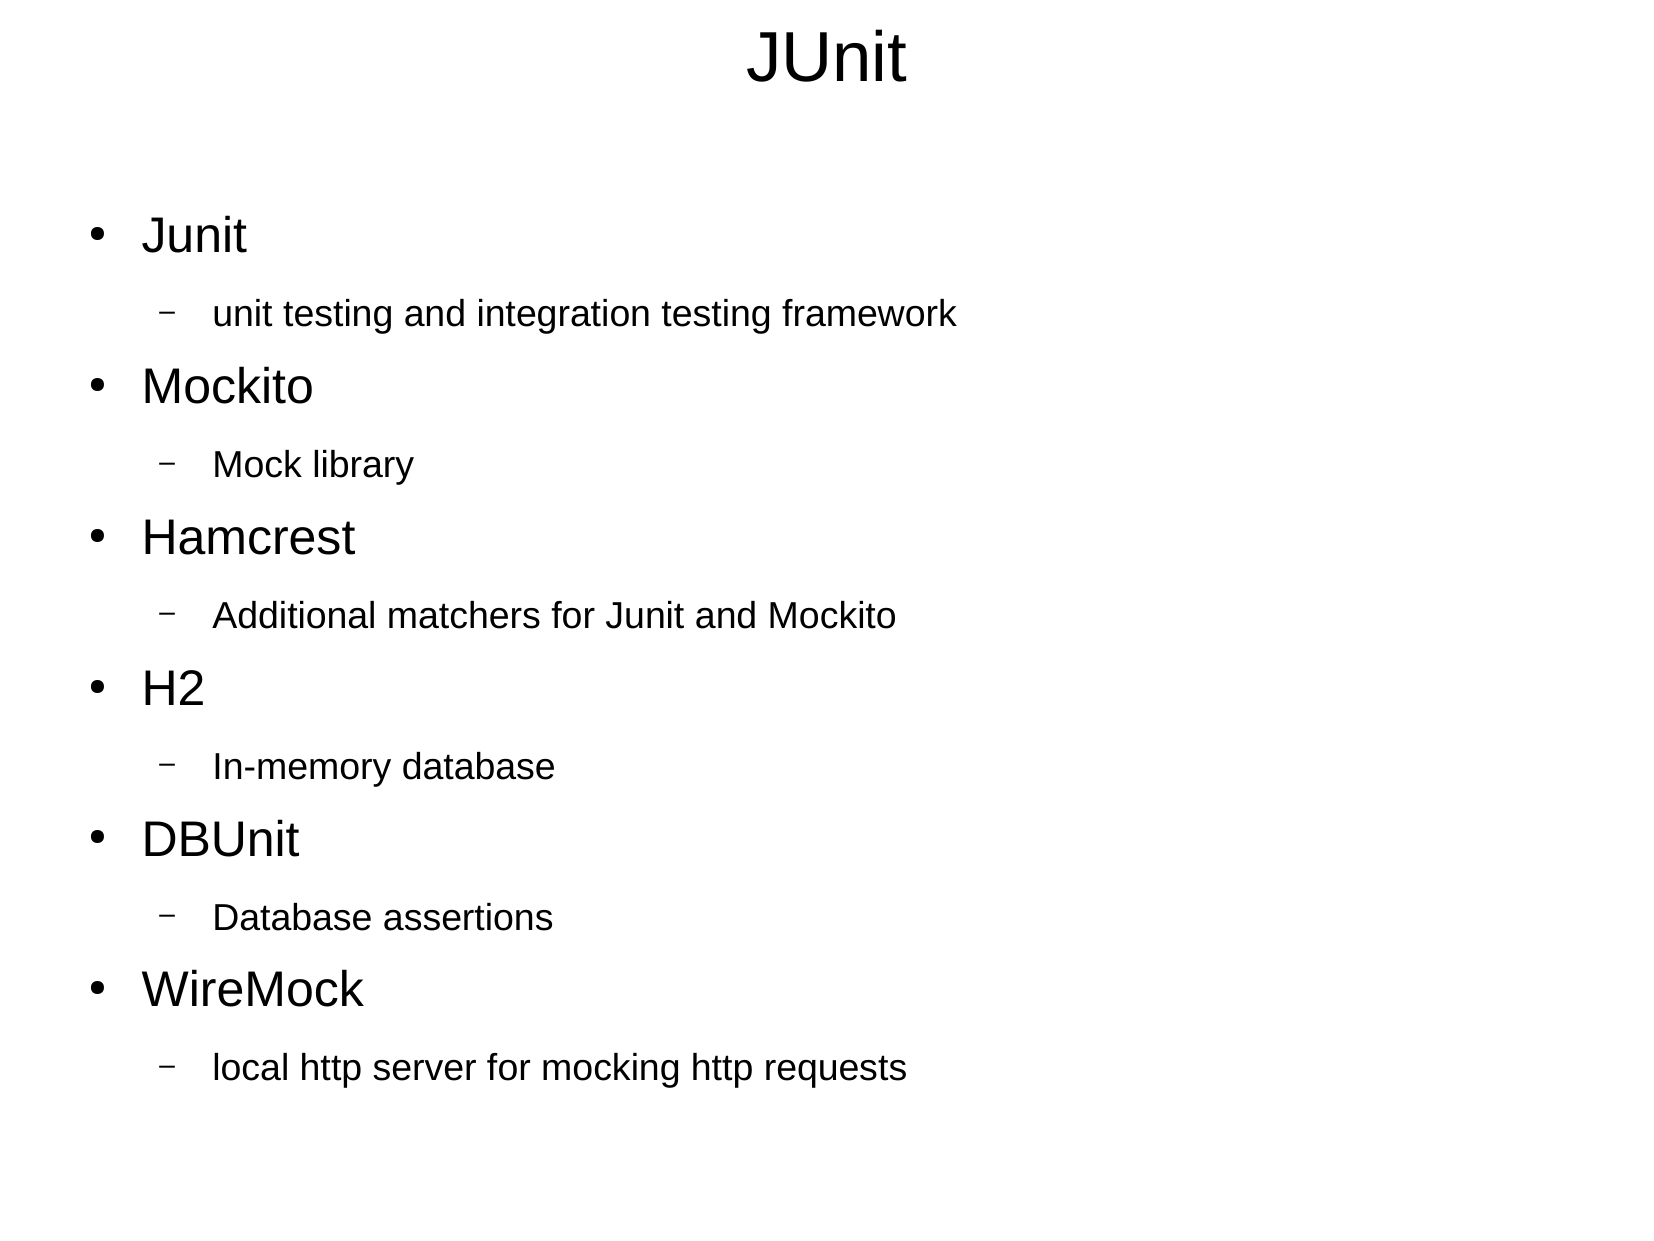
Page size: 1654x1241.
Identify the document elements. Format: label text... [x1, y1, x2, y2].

list Junit unit testing and integration testing framework Mockito Mock library Hamcrest Additional matchers for Junit and Mockito H2 In-memory database DBUnit Database assertions WireMock local http server for mocking http requests [70, 207, 1559, 1169]
title JUnit [82, 13, 1571, 100]
